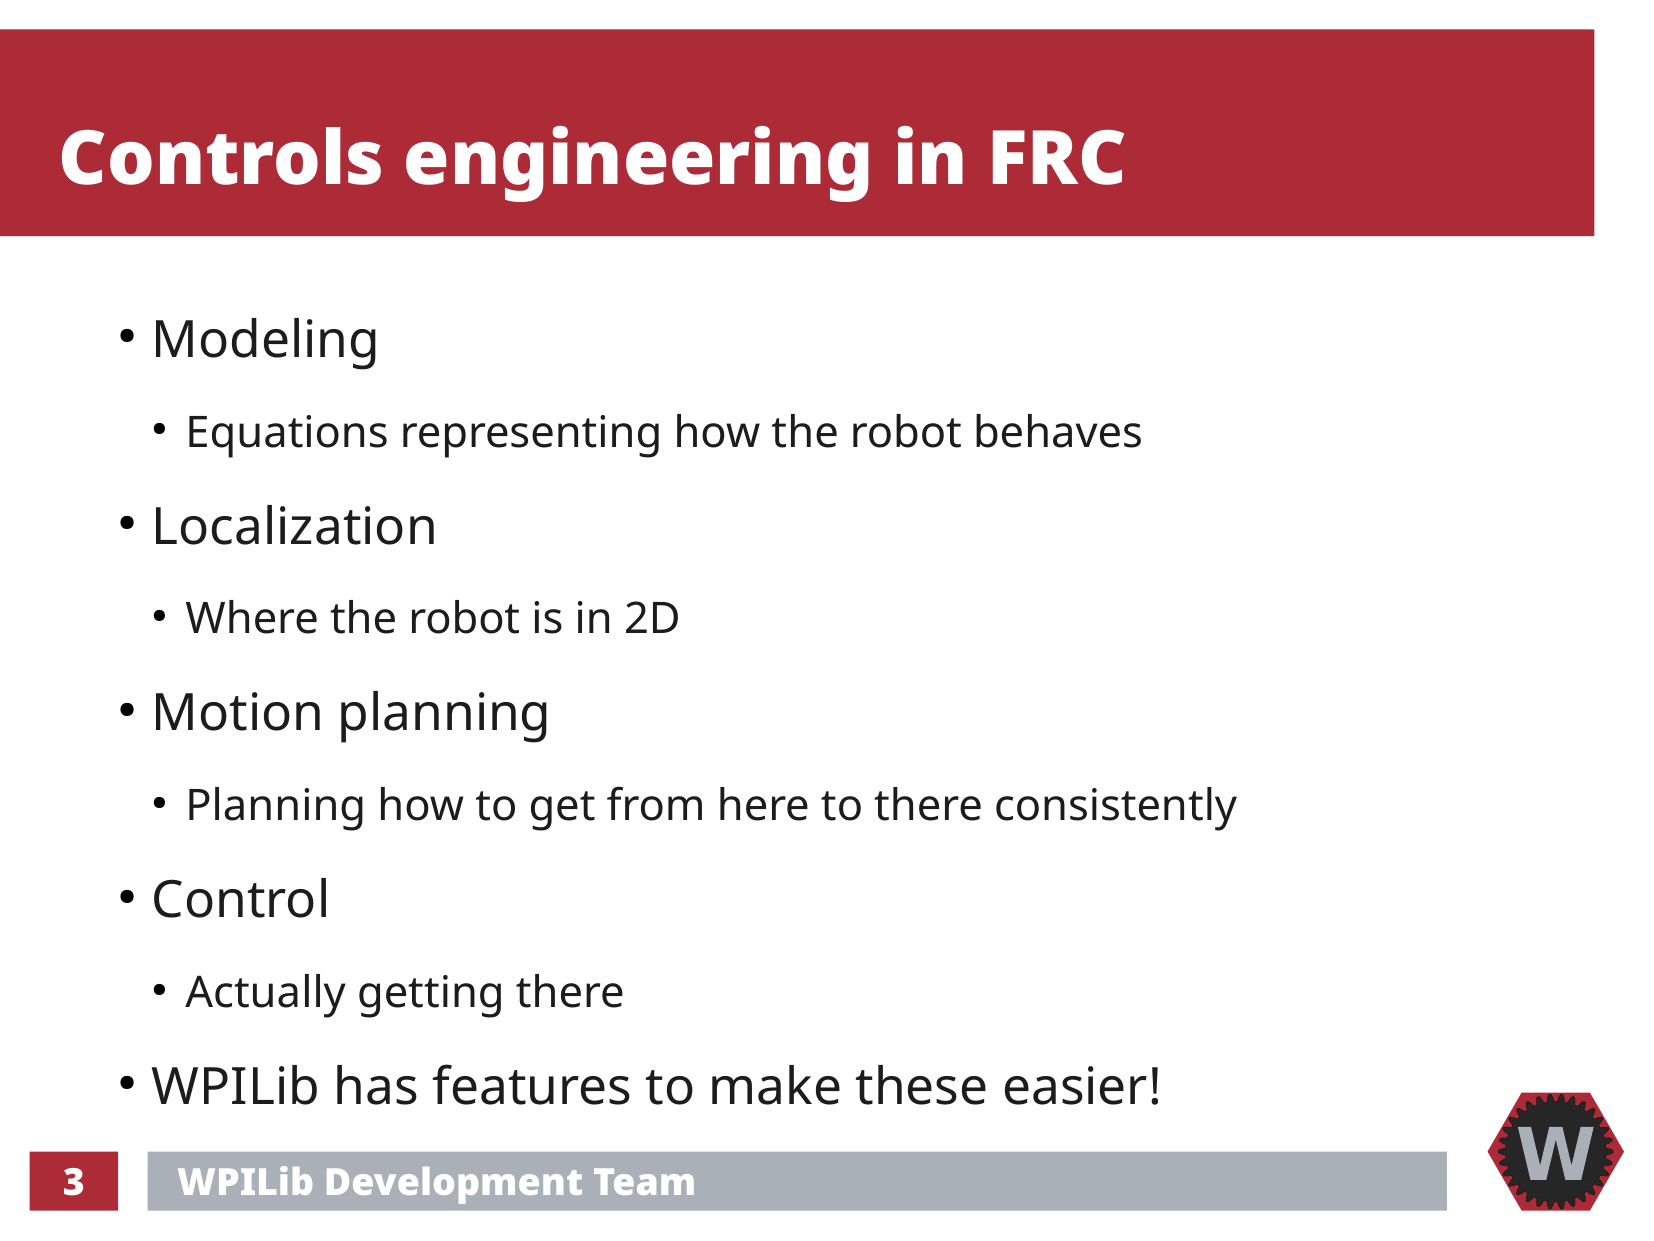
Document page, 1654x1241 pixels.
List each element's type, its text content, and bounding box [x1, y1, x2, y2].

title Controls engineering in FRC [59, 59, 1595, 207]
list Modeling Equations representing how the robot behaves Localization Where the robot is in 2D Motion planning Planning how to get from here to there consistently Control Actually getting there WPILib has features to make these easier! [118, 295, 1613, 1123]
